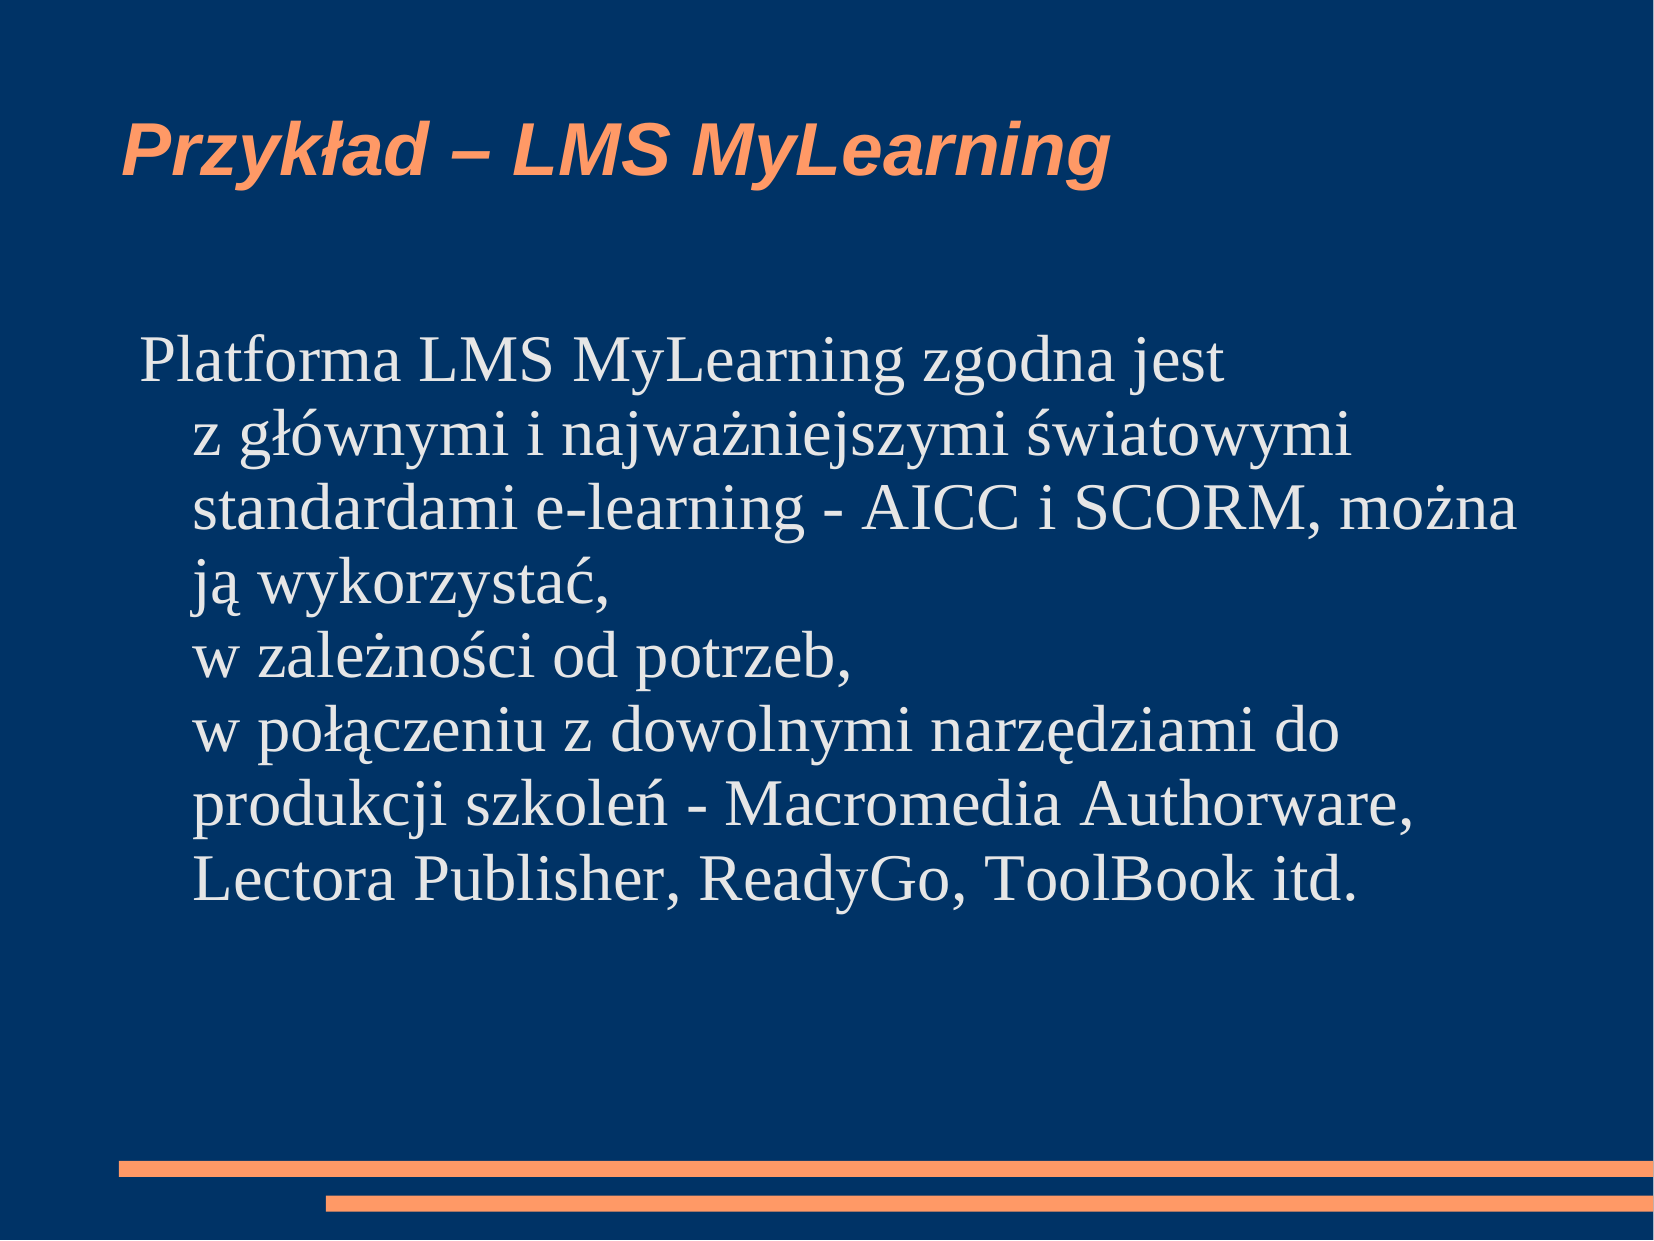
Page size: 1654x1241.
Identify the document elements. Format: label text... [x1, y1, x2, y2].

title Przykład – LMS MyLearning [121, 53, 1534, 247]
list Platforma LMS MyLearning zgodna jest z głównymi i najważniejszymi światowymi standardami e-learning - AICC i SCORM, można ją wykorzystać, w zależności od potrzeb, w połączeniu z dowolnymi narzędziami do produkcji szkoleń - Macromedia Authorware, Lectora Publisher, ReadyGo, ToolBook itd. [121, 322, 1561, 1118]
